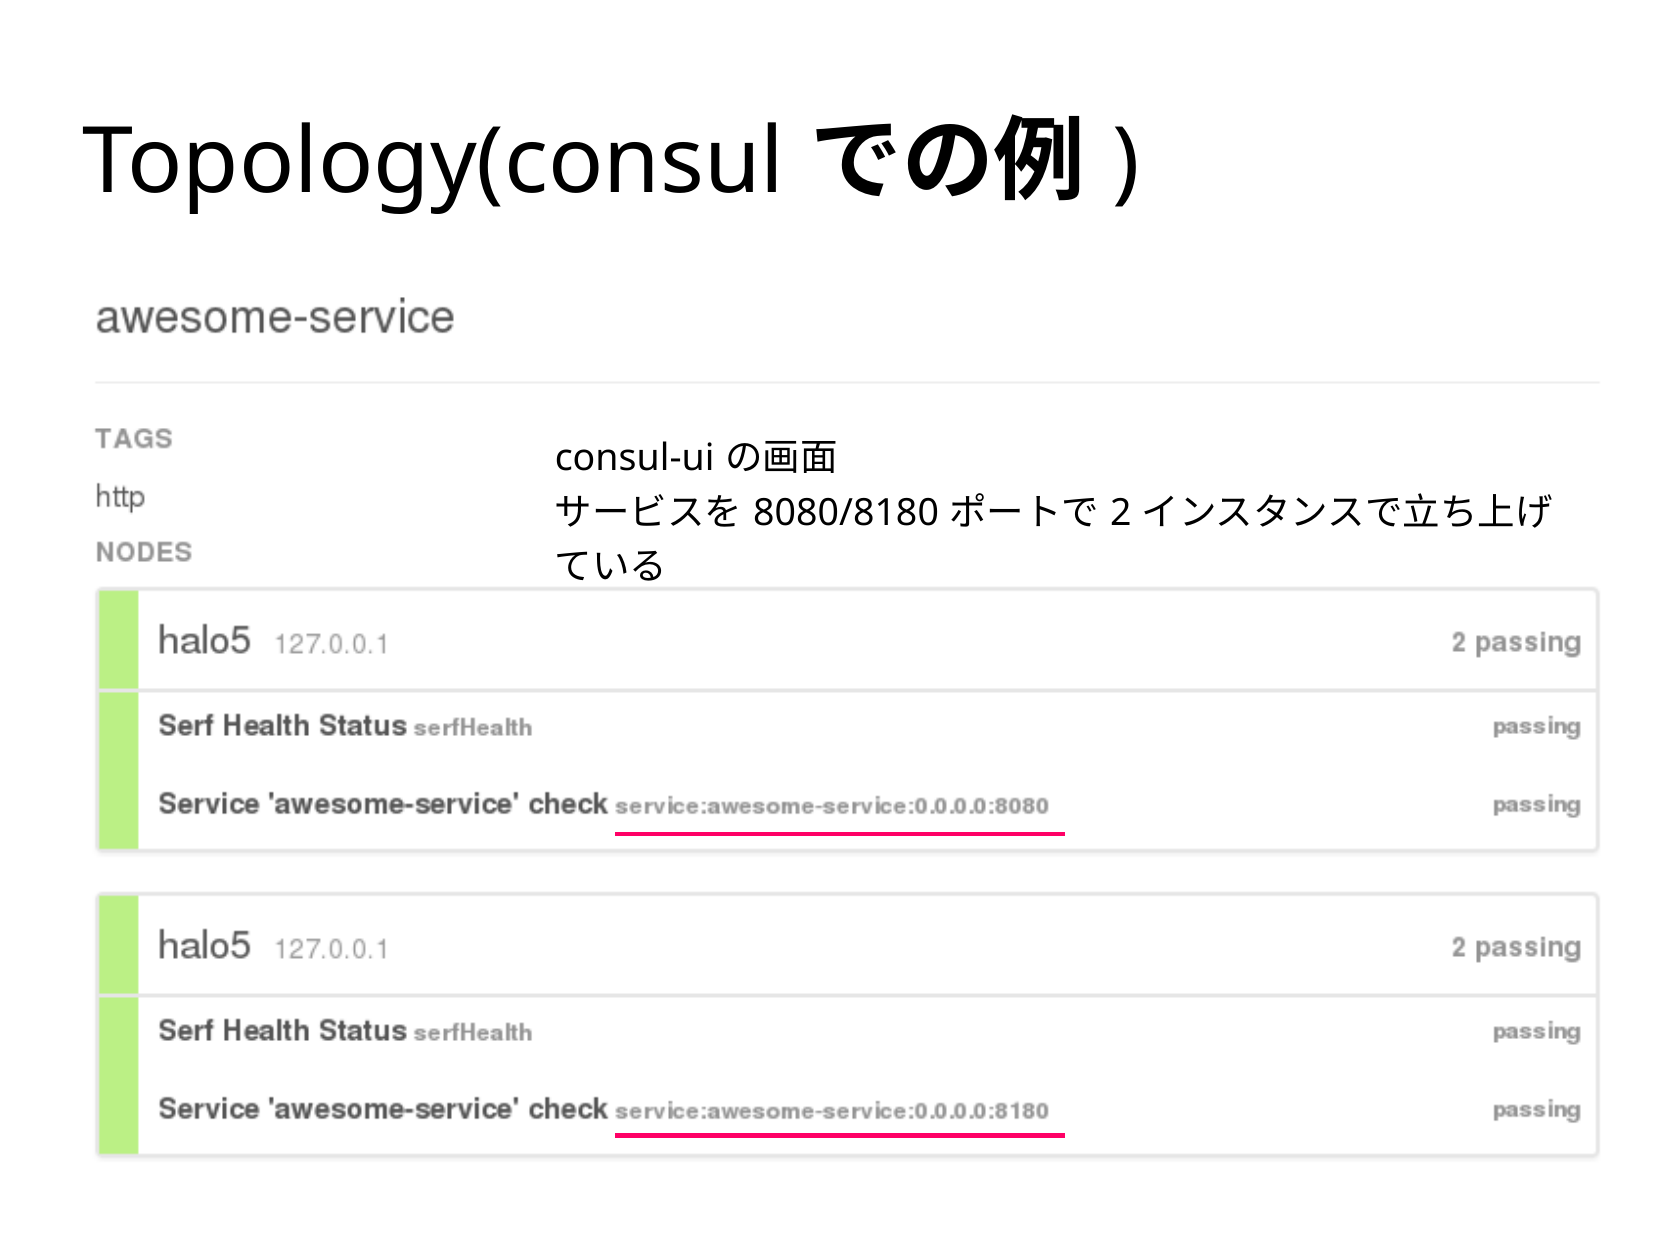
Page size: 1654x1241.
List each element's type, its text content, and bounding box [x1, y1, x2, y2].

text_box consul-uiの画面 サービスを8080/8180ポートで2インスタンスで立ち上げている [540, 420, 1591, 541]
picture [86, 296, 1612, 1171]
title Topology(consulでの例) [82, 49, 1571, 257]
